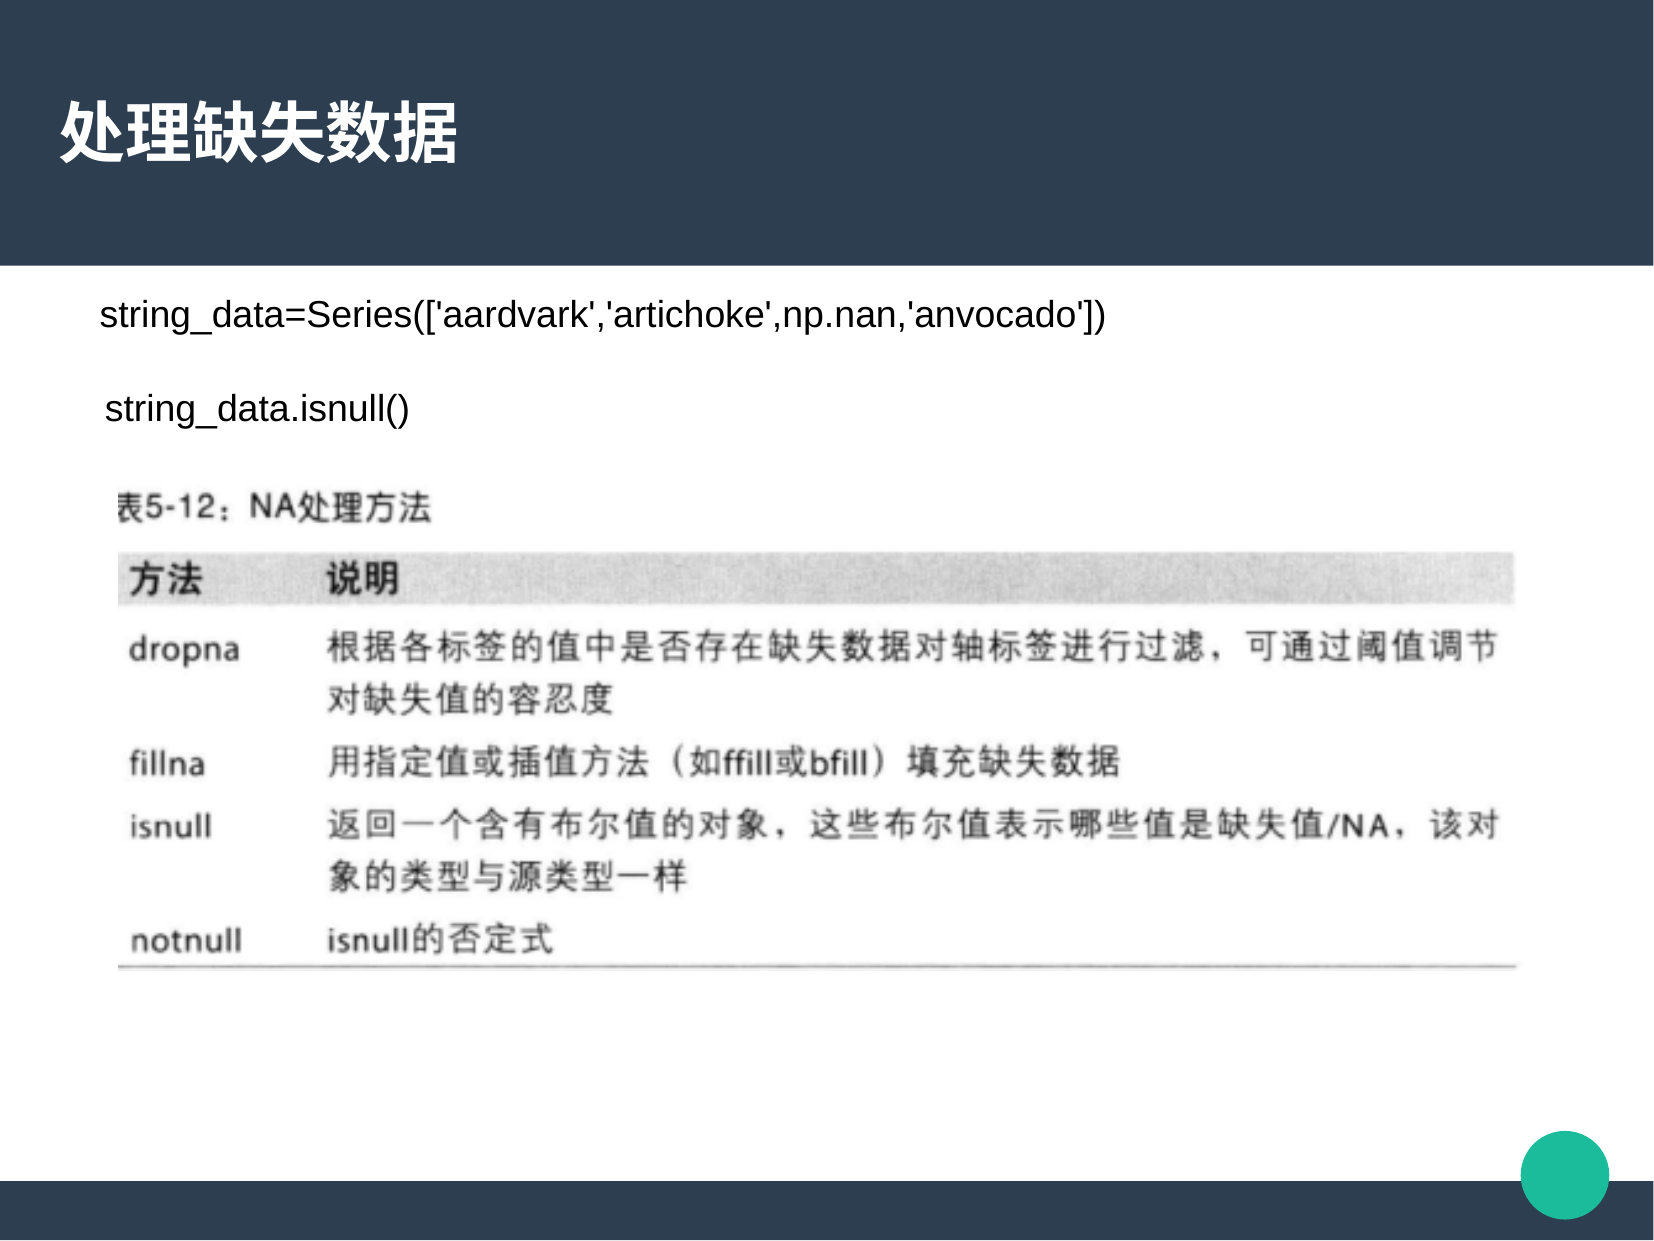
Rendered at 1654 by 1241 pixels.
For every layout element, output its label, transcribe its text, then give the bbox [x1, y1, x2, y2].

title 处理缺失数据 [59, 49, 1595, 207]
text_box string_data.isnull() [90, 380, 426, 438]
text_box string_data=Series(['aardvark','artichoke',np.nan,'anvocado']) [84, 285, 1123, 343]
picture [118, 481, 1536, 971]
